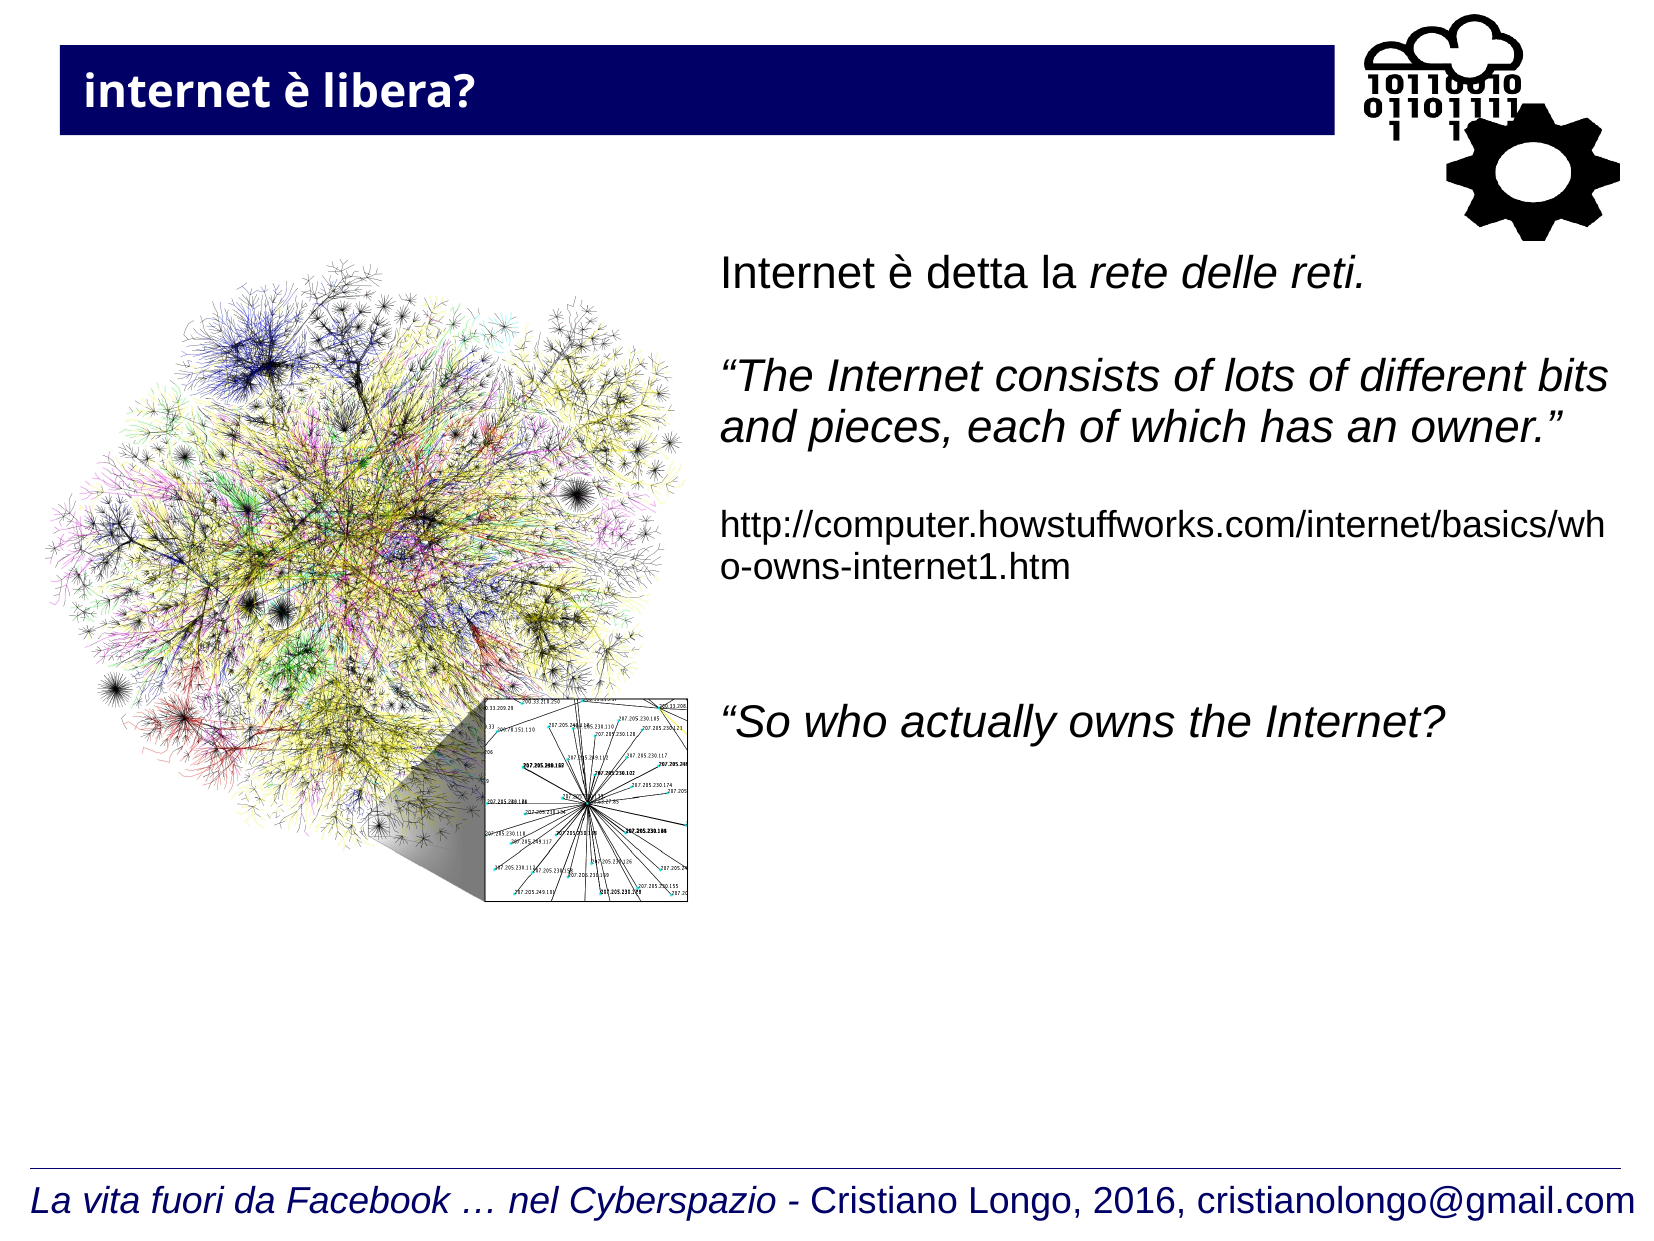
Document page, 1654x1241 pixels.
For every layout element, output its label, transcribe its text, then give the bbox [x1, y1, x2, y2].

text_box La vita fuori da Facebook … nel Cyberspazio - Cristiano Longo, 2016, cristianolongo@gmail.com [15, 1168, 1653, 1241]
picture [45, 259, 691, 905]
text_box “So who actually owns the Internet? [705, 688, 1636, 1096]
list internet è libera? [59, 45, 1335, 136]
picture [1364, 14, 1620, 240]
text_box Internet è detta la rete delle reti. “The Internet consists of lots of different bits and pieces, each of which has an owner.” http://computer.howstuffworks.com/internet/basics/who-owns-internet1.htm [705, 240, 1636, 647]
